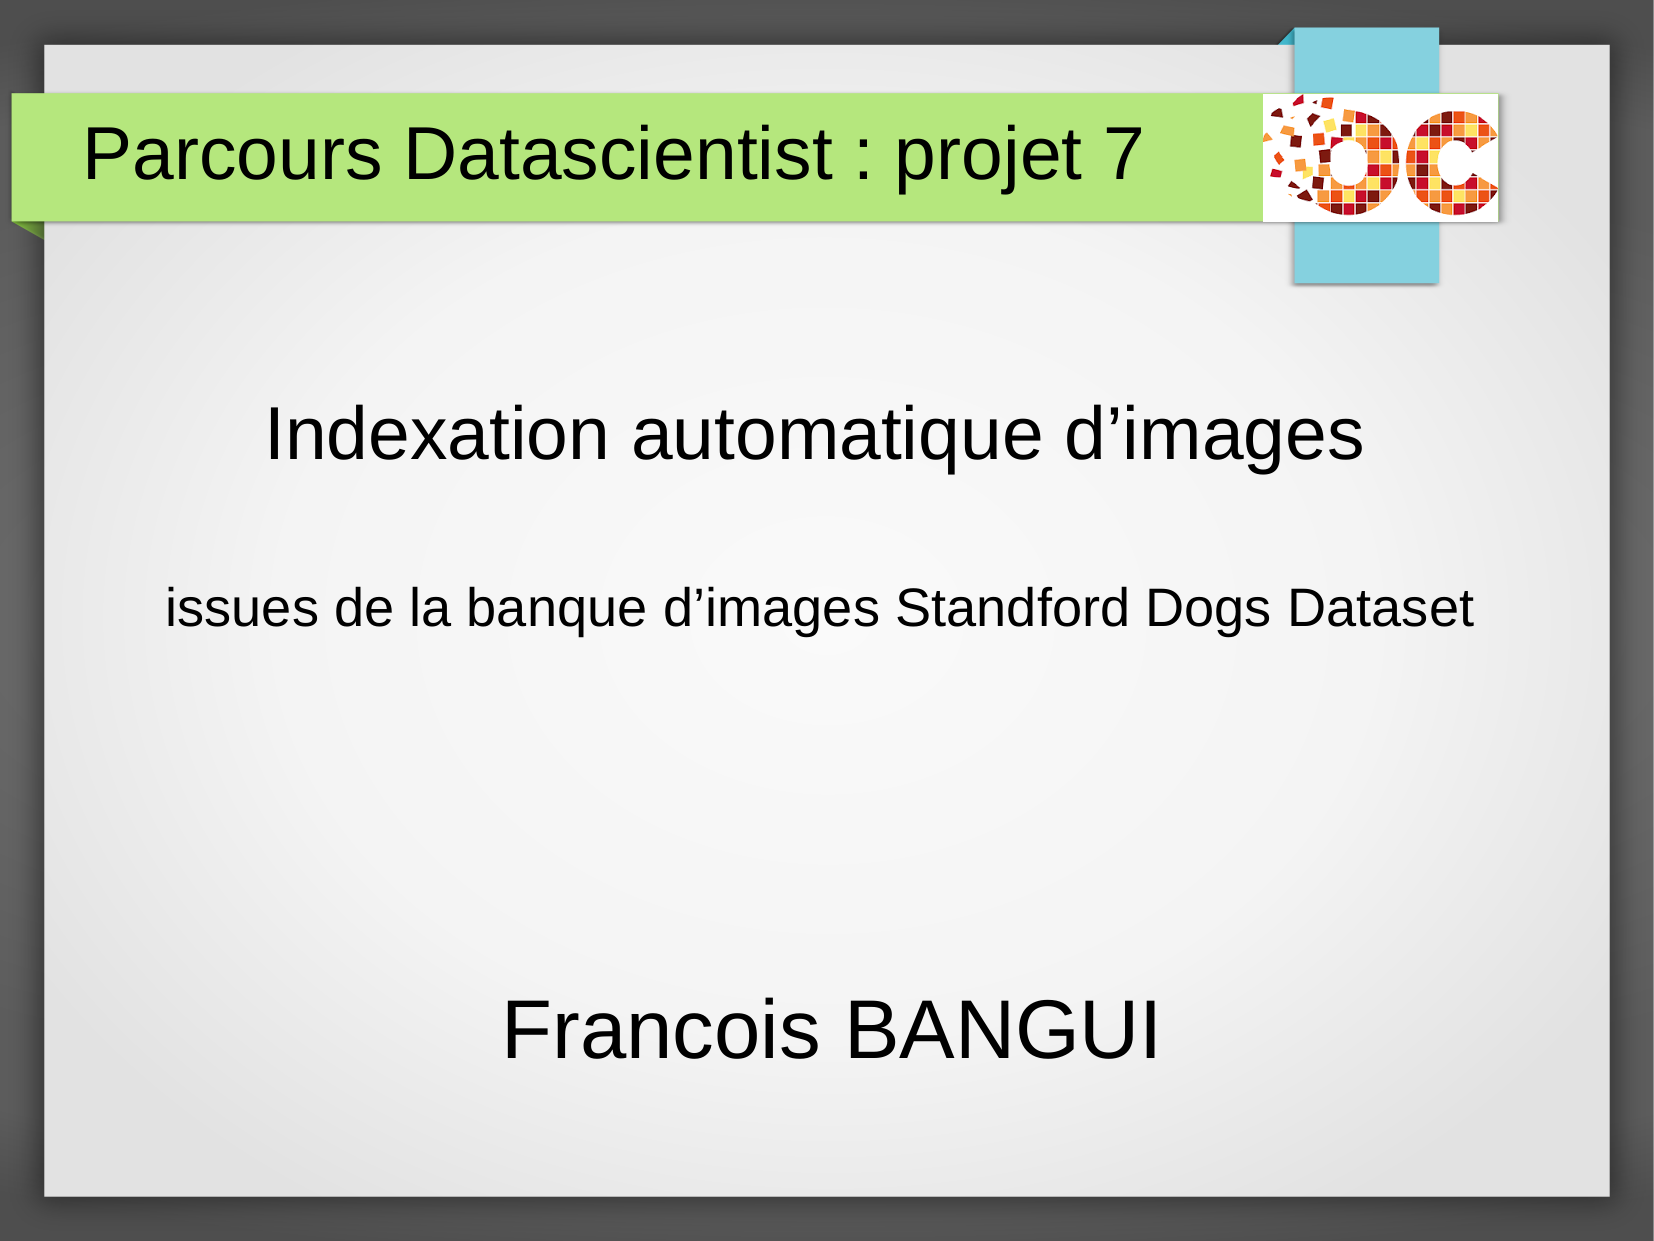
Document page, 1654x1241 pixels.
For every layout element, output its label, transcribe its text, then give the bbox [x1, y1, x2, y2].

text_box Francois BANGUI [47, 952, 1619, 1108]
text_box issues de la banque d’images Standford Dogs Dataset [35, 530, 1607, 686]
title Parcours Datascientist : projet 7 [82, 94, 1263, 213]
picture [0, 0, 1654, 1241]
text_box Indexation automatique d’images [47, 356, 1583, 512]
